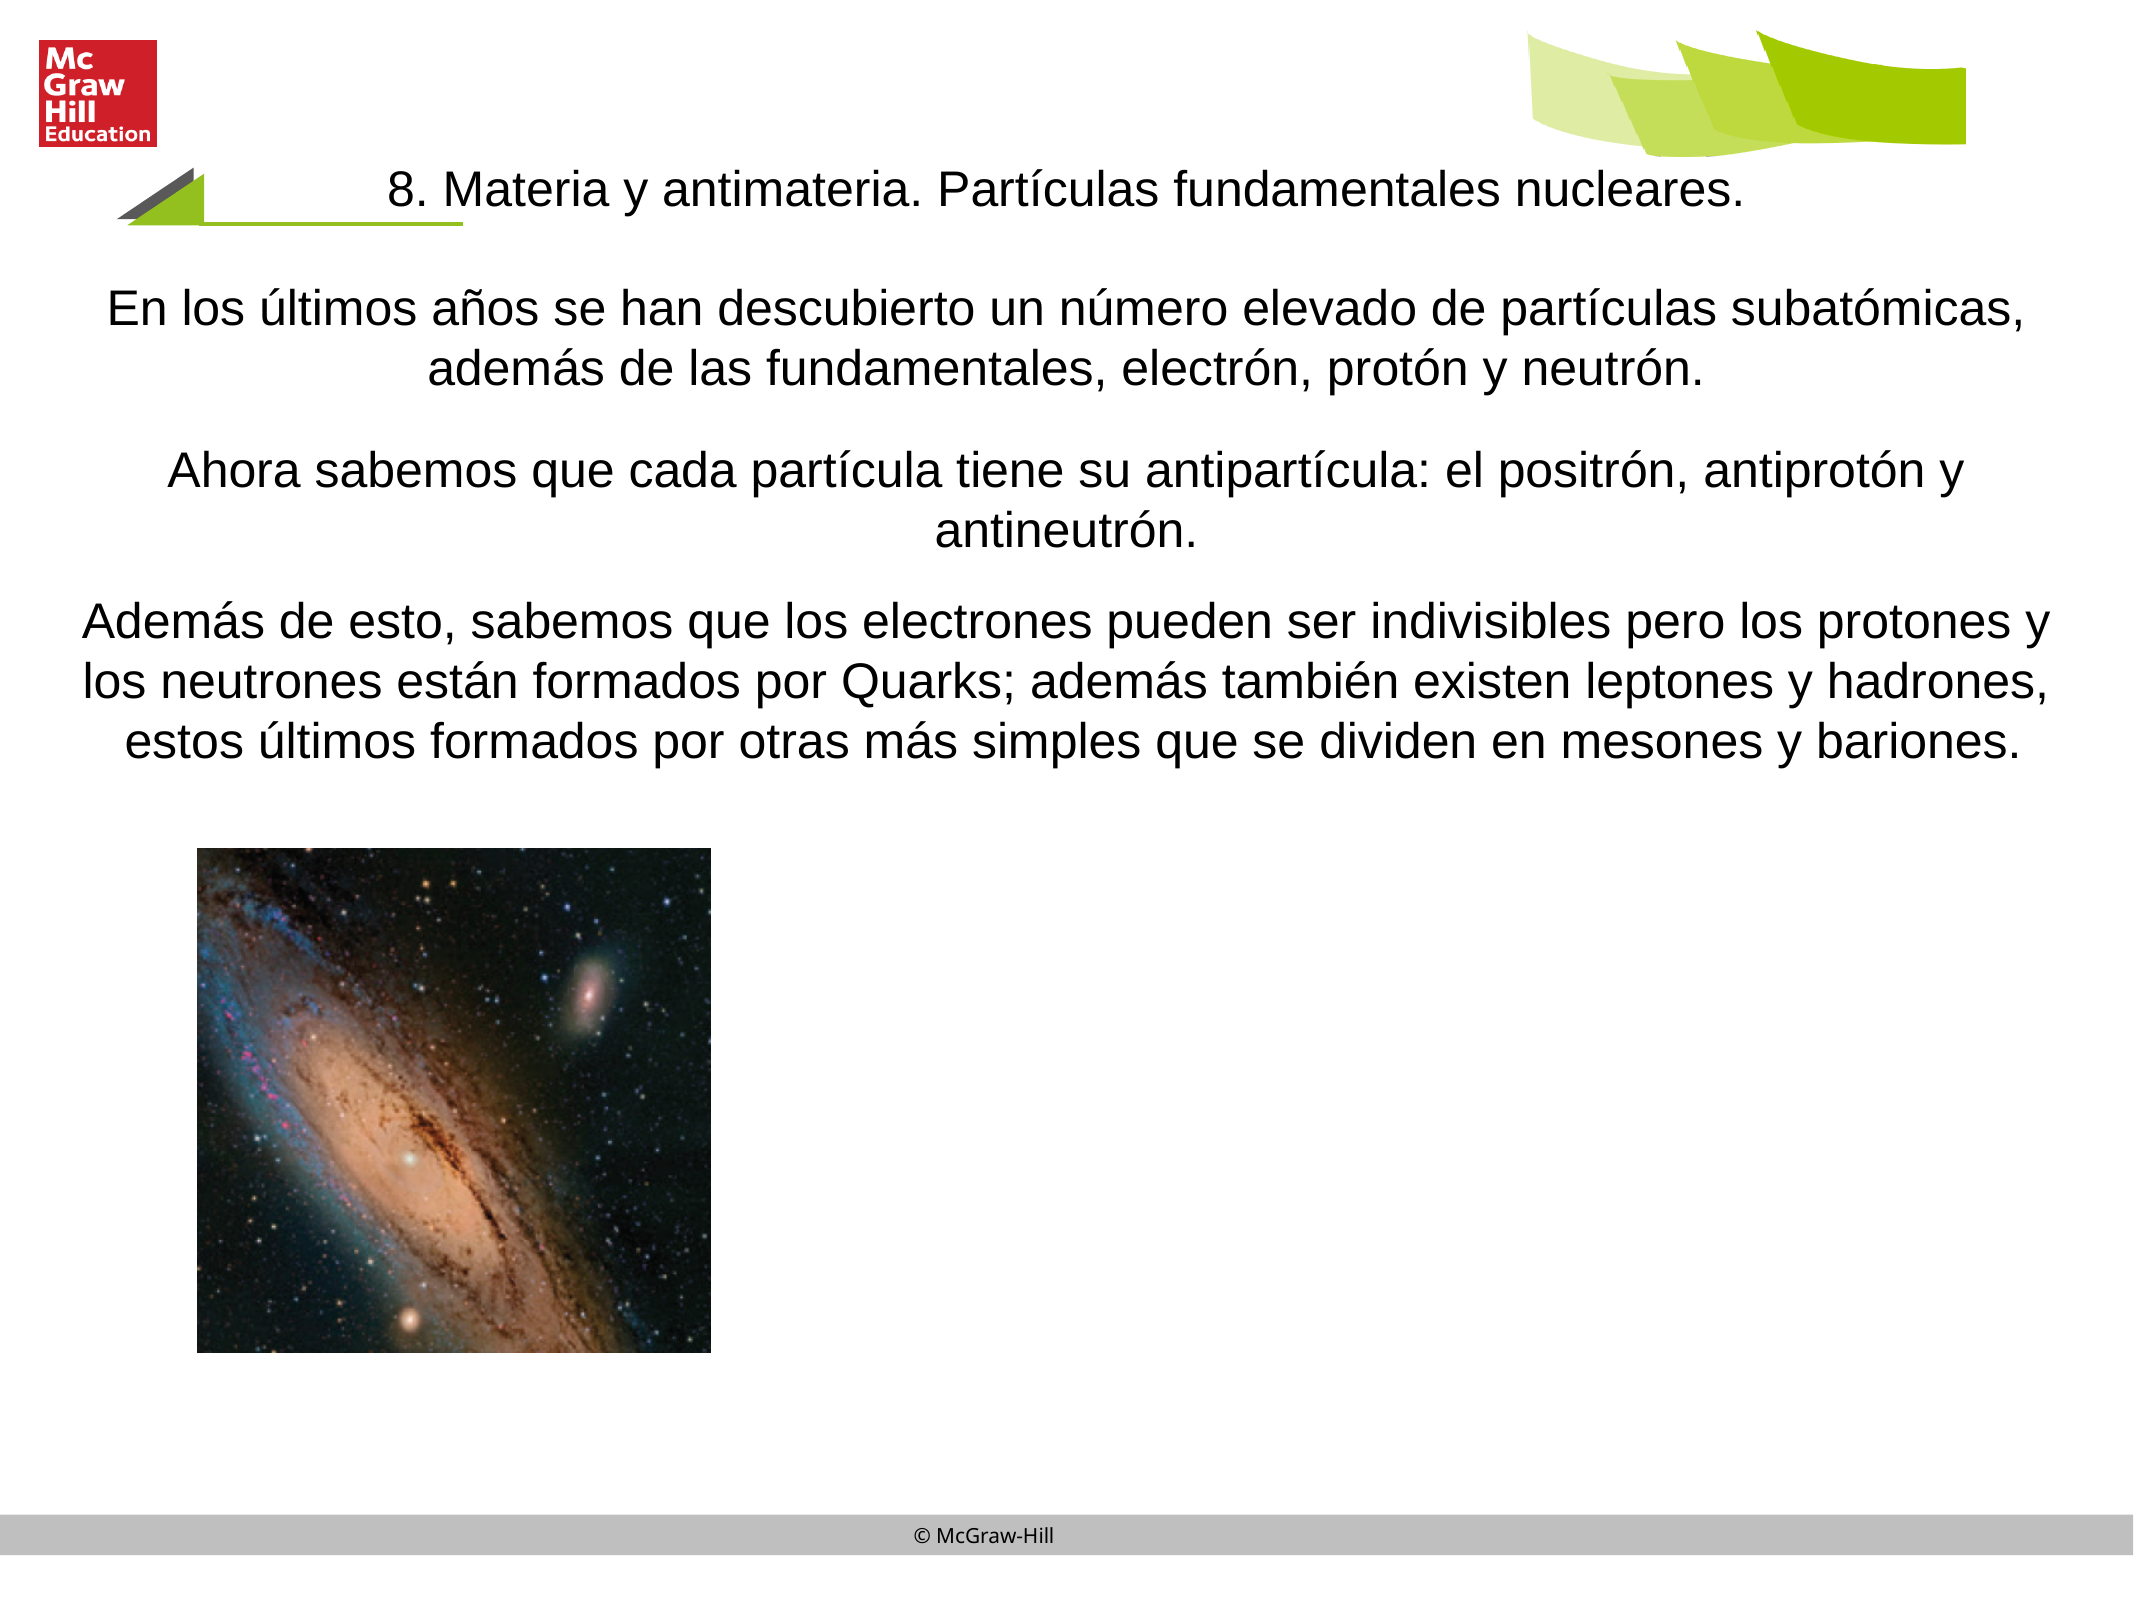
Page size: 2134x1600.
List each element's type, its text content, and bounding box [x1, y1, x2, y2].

picture [197, 848, 711, 1353]
text_box [116, 167, 205, 226]
text_box [0, 1514, 2134, 1556]
text_box Además de esto, sabemos que los electrones pueden ser indivisibles pero los protones y los neutrones están formados por Quarks; además también existen leptones y hadrones, estos últimos formados por otras más simples que se dividen en mesones y bariones. [70, 579, 2063, 777]
picture [39, 40, 157, 147]
text_box 8. Materia y antimateria. Partículas fundamentales nucleares. [212, 148, 1922, 225]
text_box © McGraw-Hill [707, 1514, 1261, 1555]
text_box En los últimos años se han descubierto un número elevado de partículas subatómicas, además de las fundamentales, electrón, protón y neutrón. [70, 266, 2063, 404]
text_box Ahora sabemos que cada partícula tiene su antipartícula: el positrón, antiprotón y antineutrón. [70, 429, 2063, 566]
picture [1387, 30, 1966, 157]
